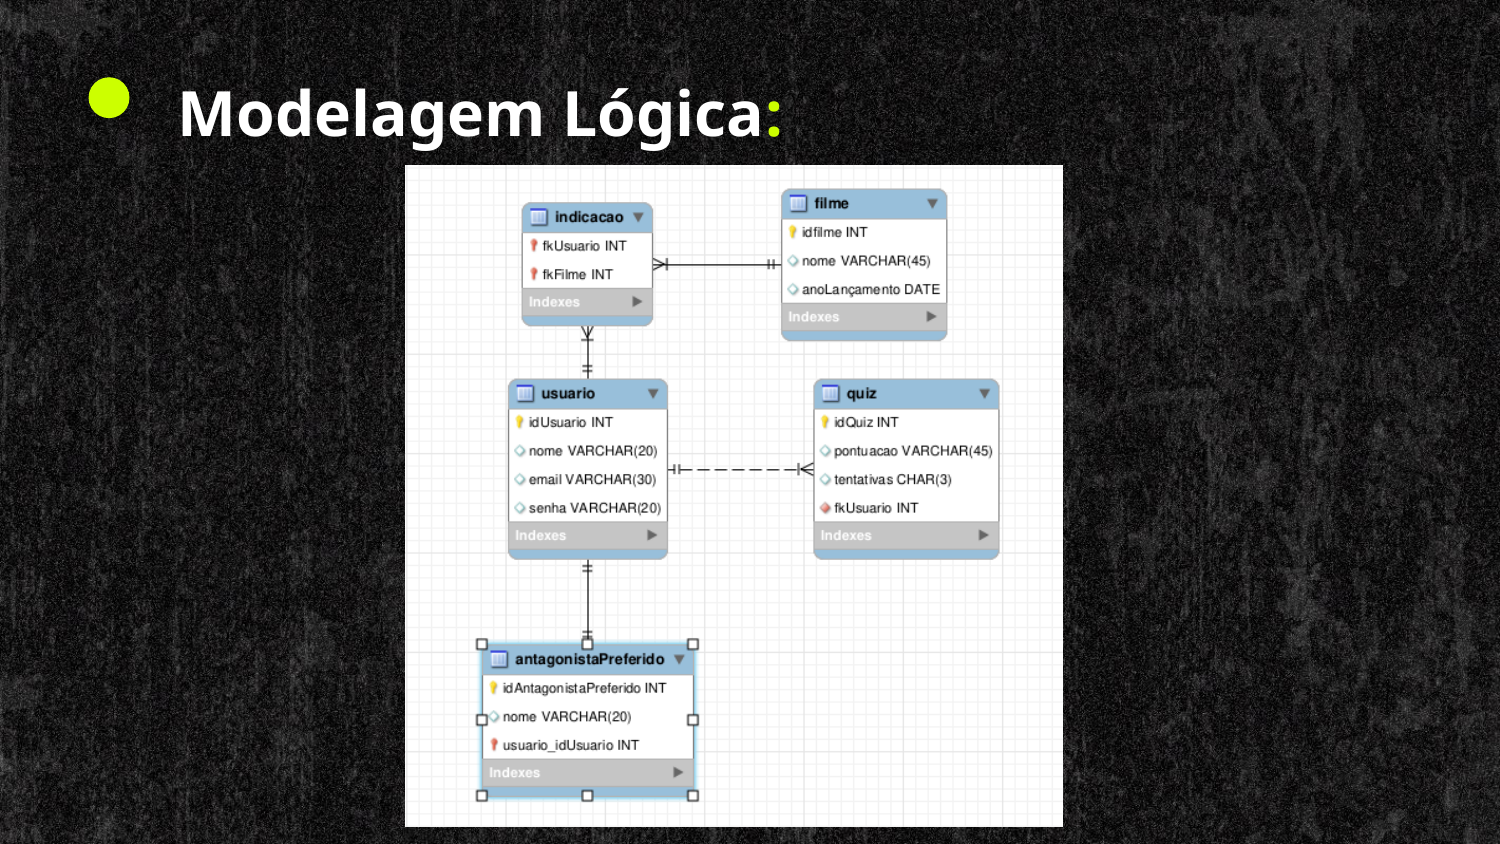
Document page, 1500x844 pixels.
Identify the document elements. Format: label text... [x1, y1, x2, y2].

picture [0, 0, 1500, 844]
title Modelagem Lógica: [59, 59, 799, 153]
